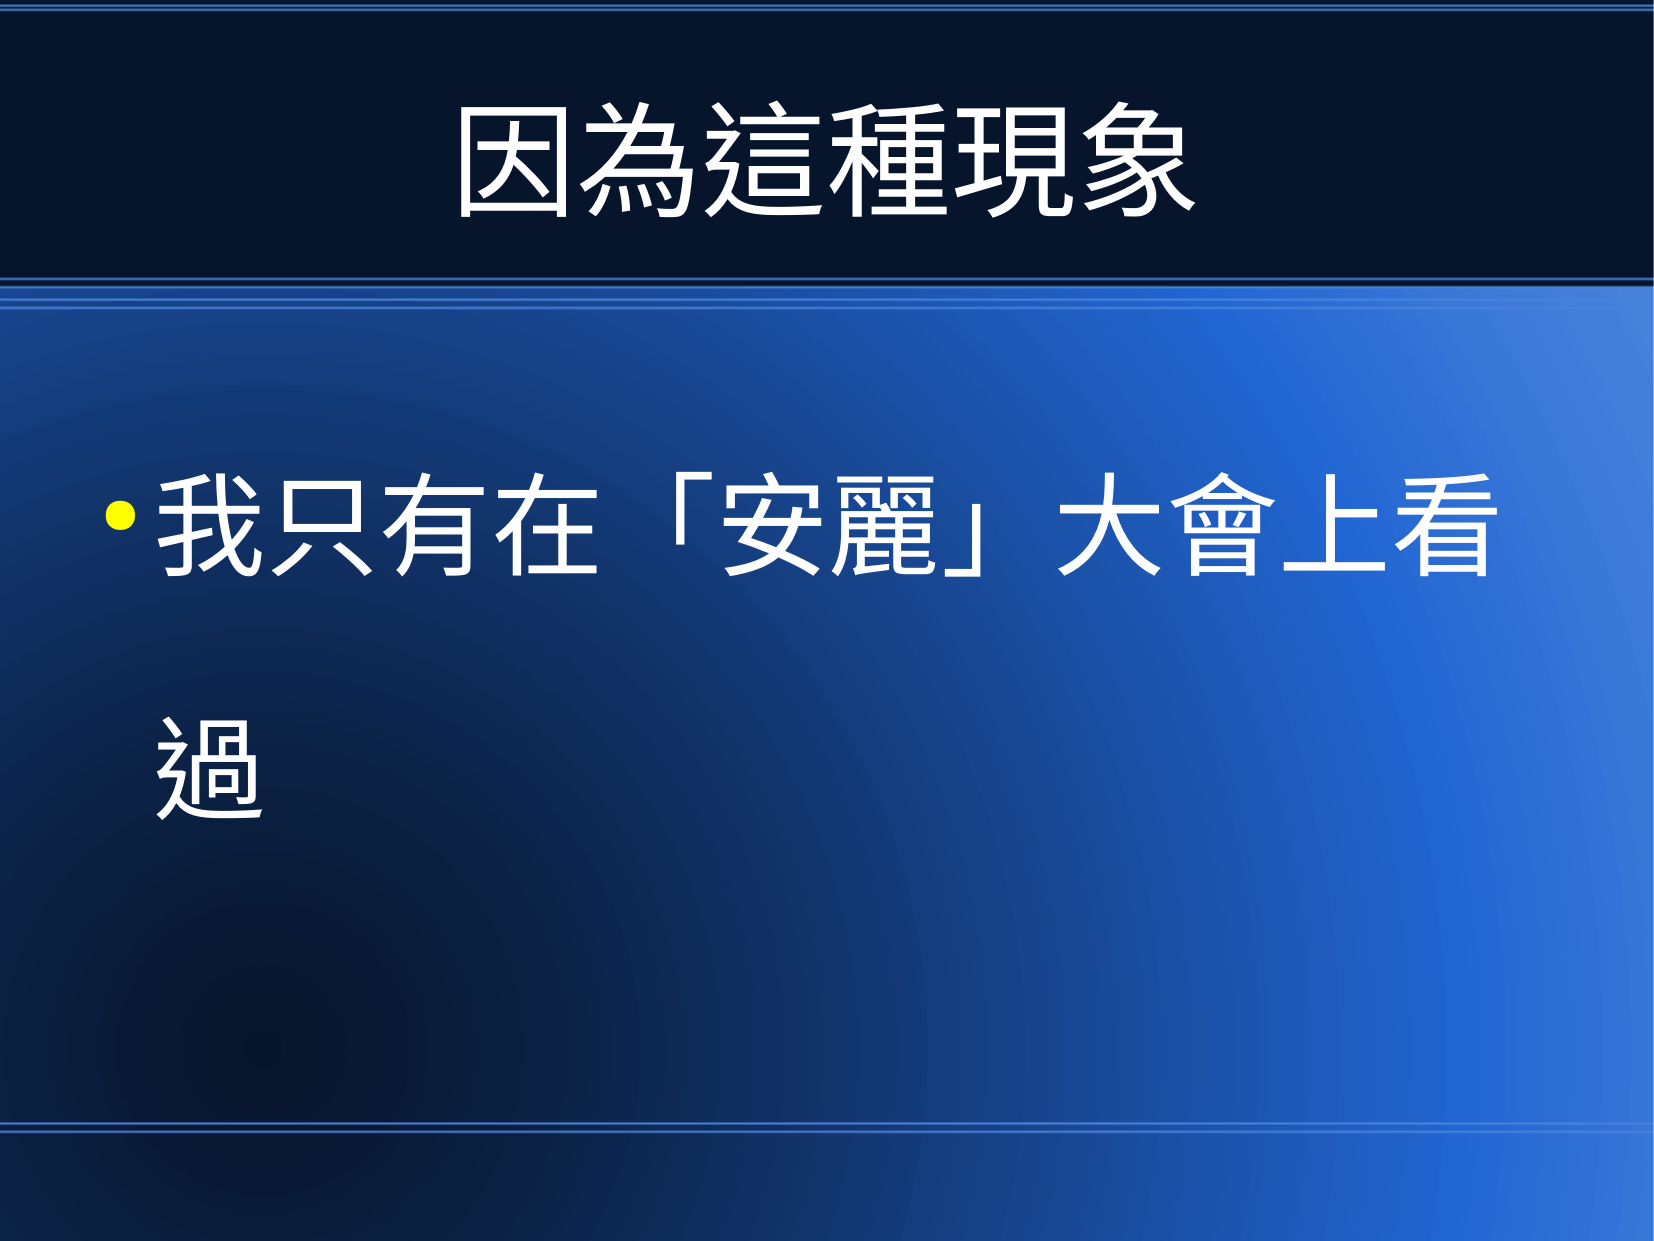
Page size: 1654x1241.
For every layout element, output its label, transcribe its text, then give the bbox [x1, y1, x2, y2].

title 因為這種現象 [82, 49, 1571, 257]
picture [0, 0, 1654, 1241]
list 我只有在「安麗」大會上看過 [82, 355, 1571, 1241]
